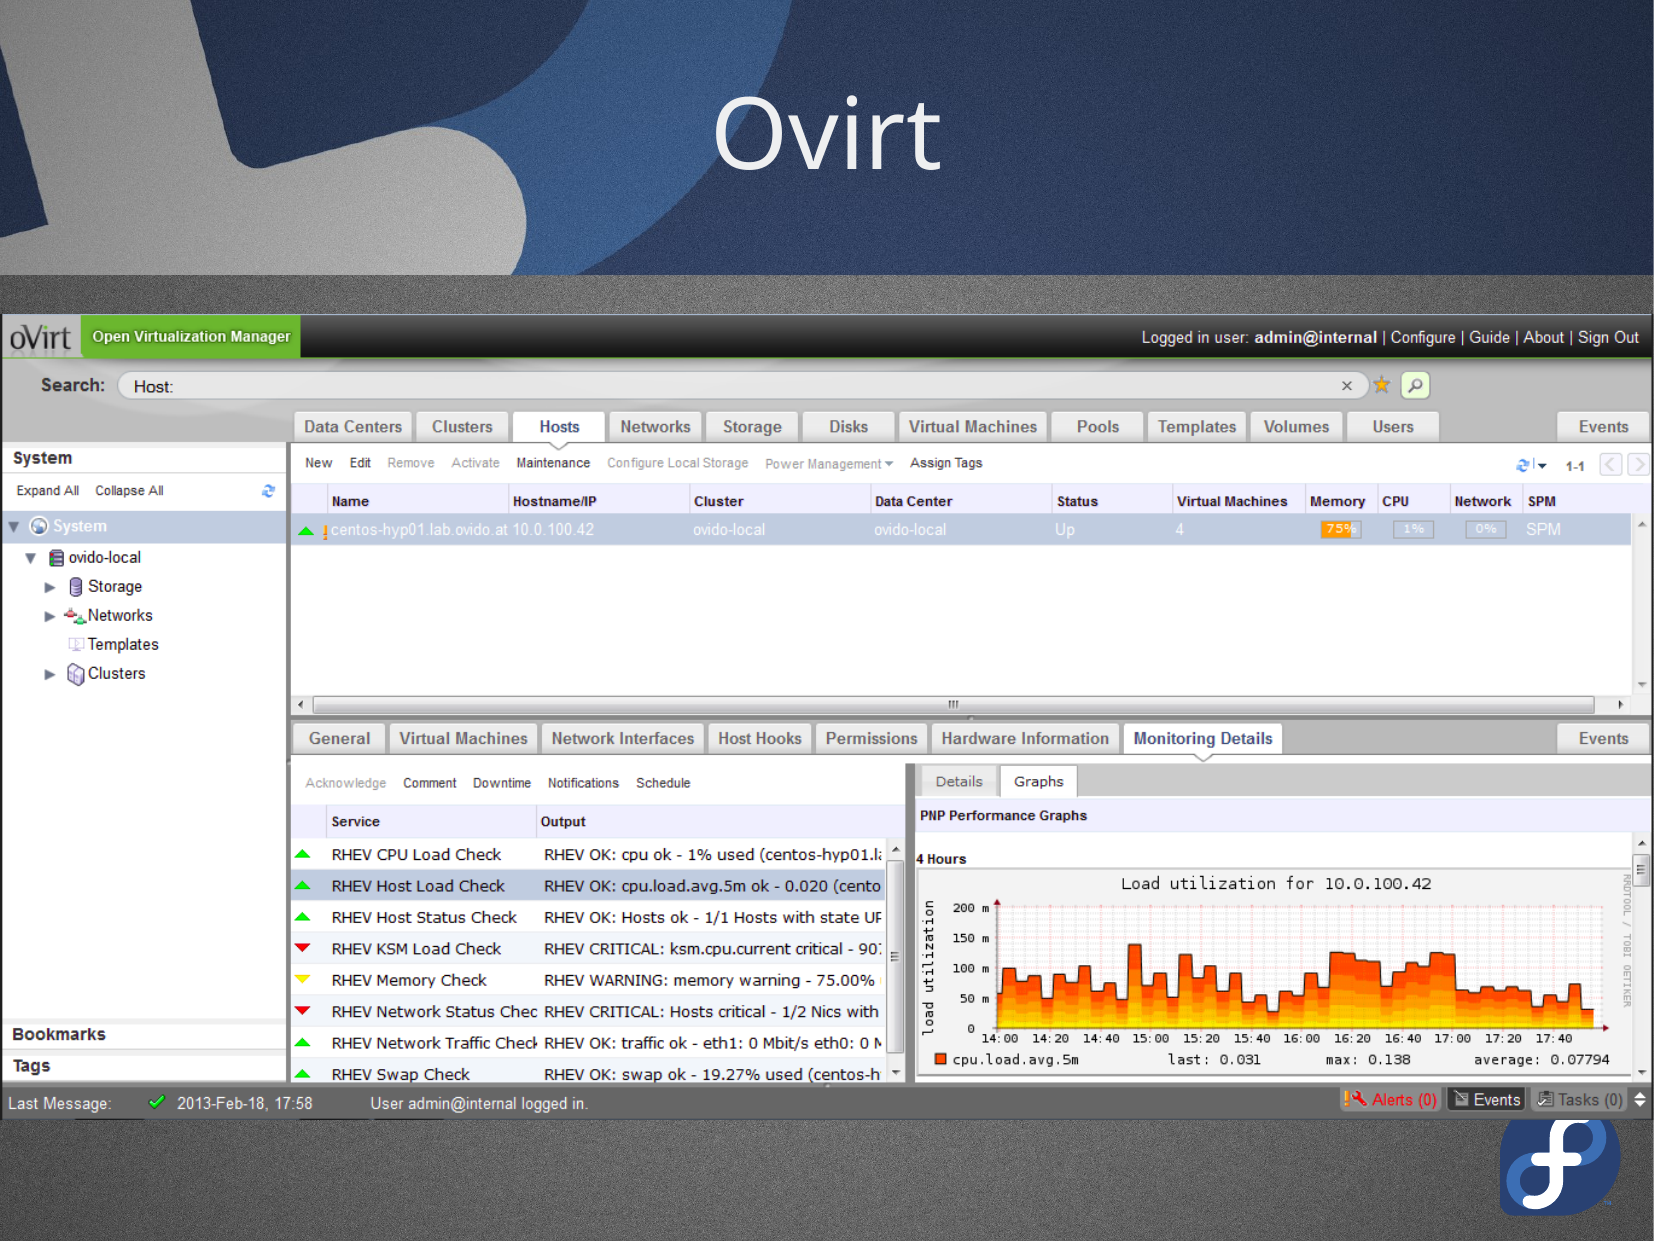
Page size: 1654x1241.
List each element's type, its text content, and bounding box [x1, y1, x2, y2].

text_box Ovirt [88, 29, 1565, 237]
picture [0, 0, 1654, 1241]
